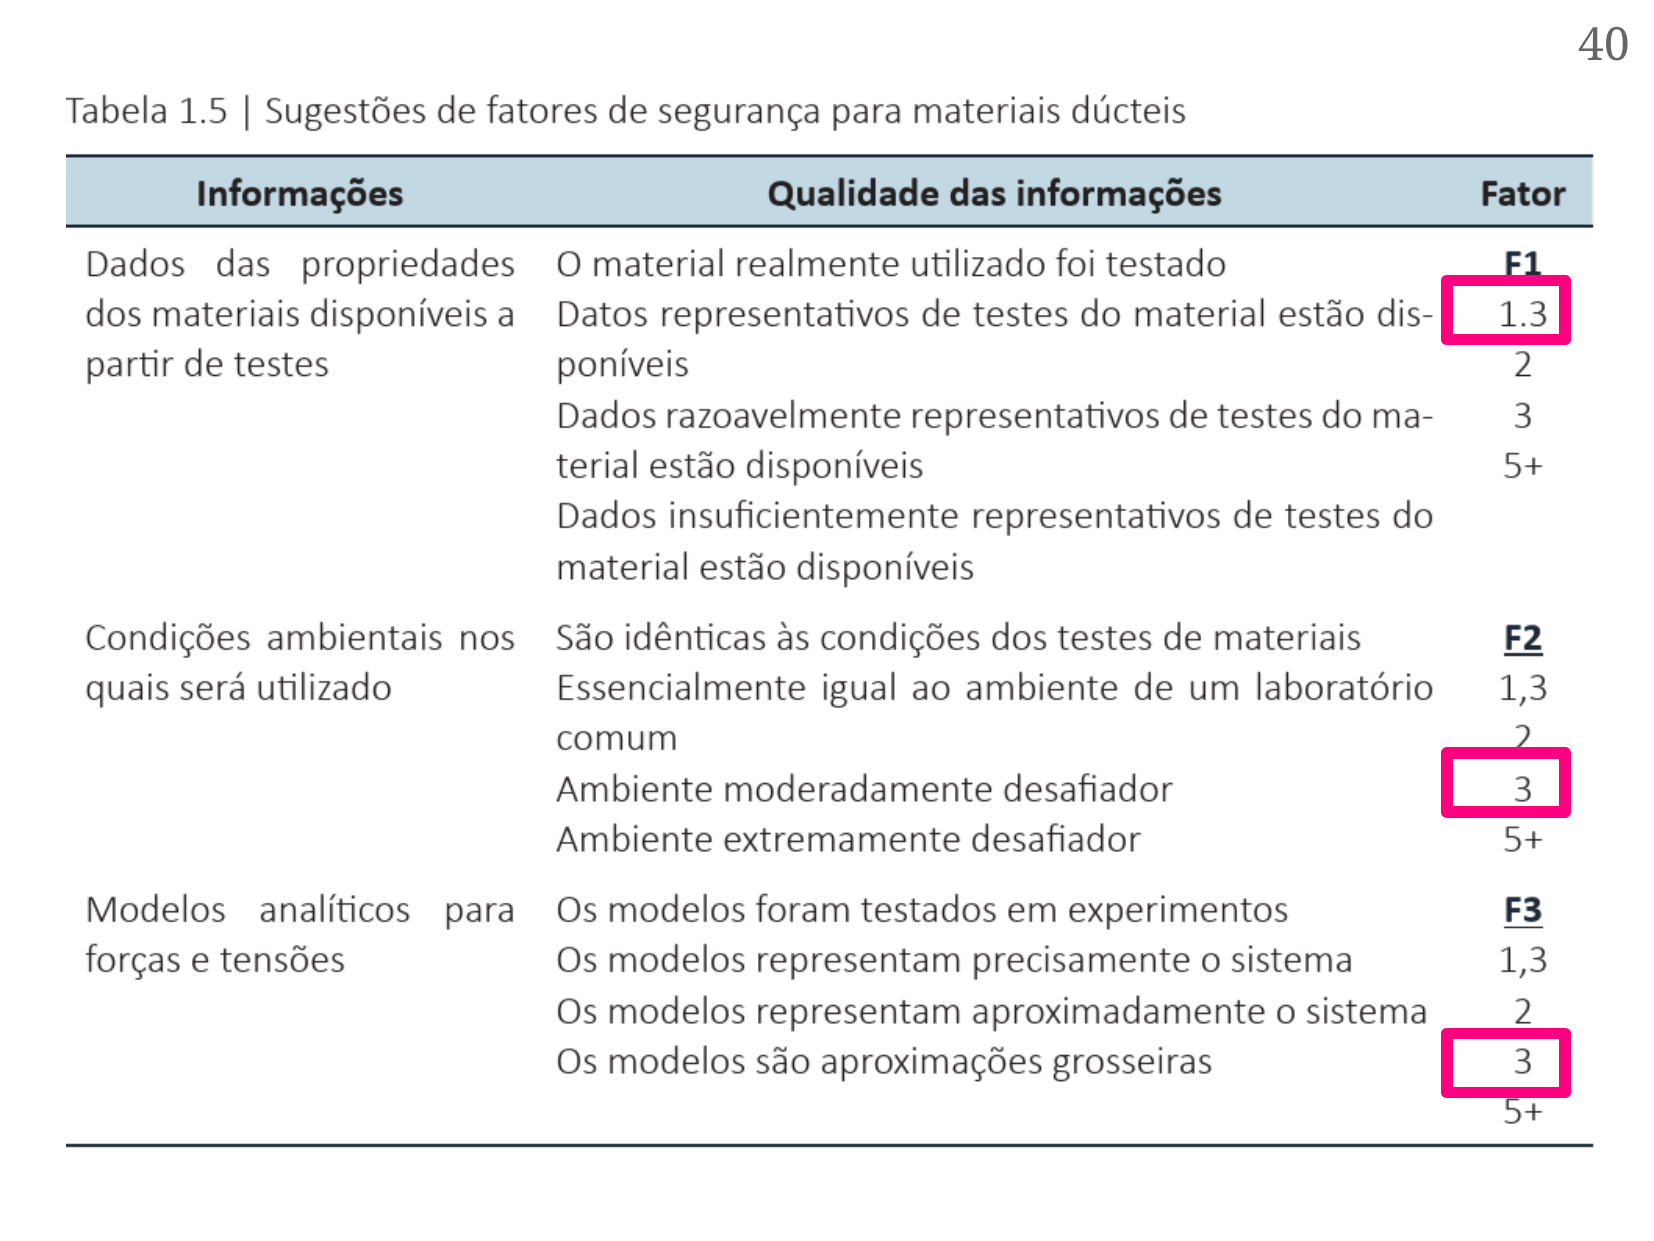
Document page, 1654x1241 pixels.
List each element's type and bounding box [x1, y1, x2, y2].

picture [66, 92, 1595, 1152]
